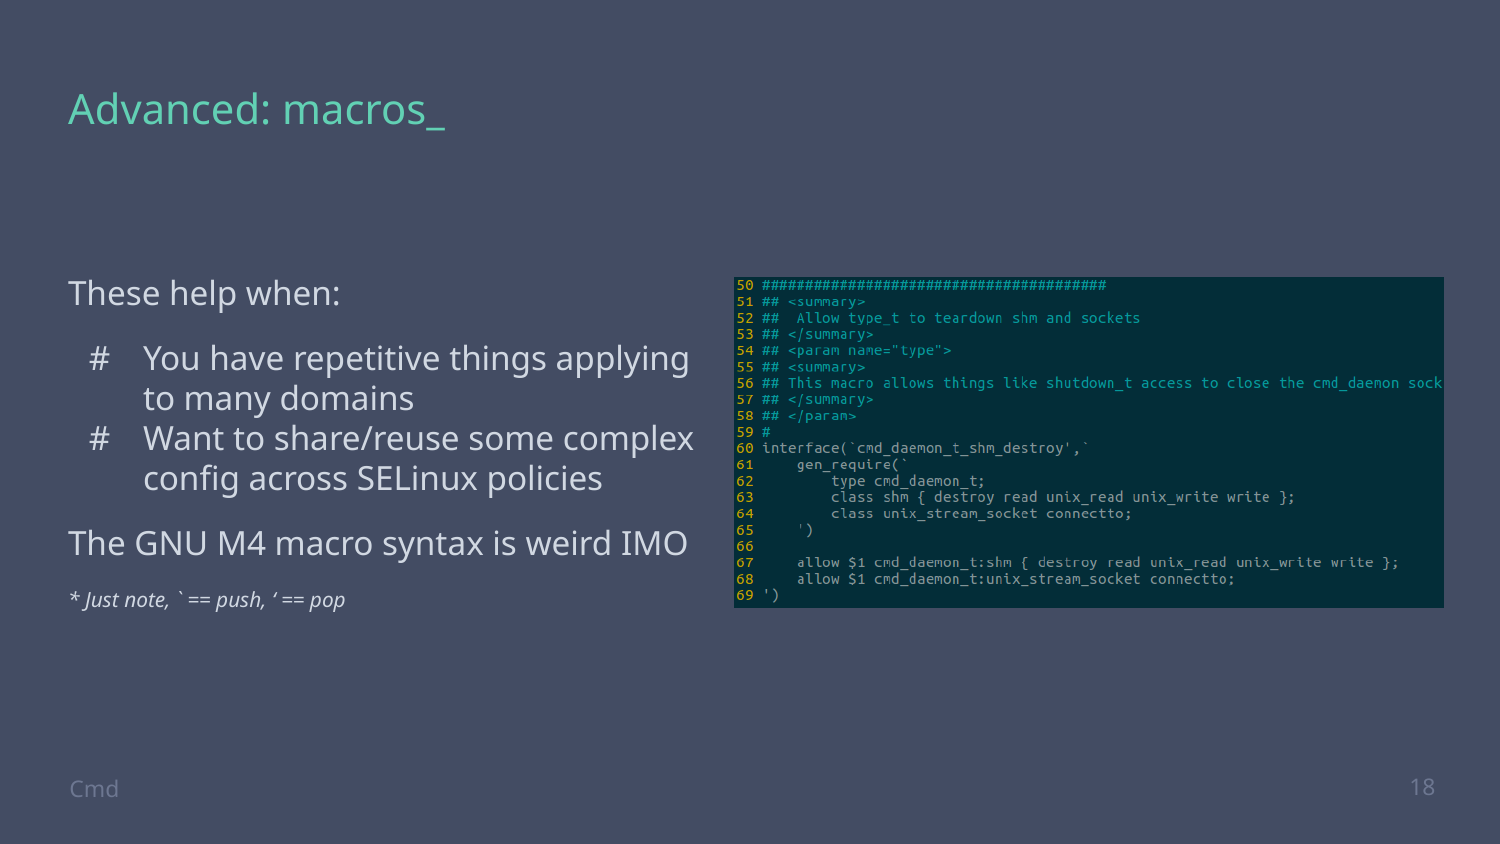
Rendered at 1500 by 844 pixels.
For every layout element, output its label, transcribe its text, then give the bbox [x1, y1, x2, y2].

picture [1280, 561, 1290, 566]
picture [1228, 495, 1235, 501]
picture [915, 446, 928, 452]
picture [829, 577, 839, 583]
picture [746, 347, 752, 354]
picture [950, 561, 958, 566]
picture [867, 348, 876, 354]
picture [901, 495, 908, 501]
picture [933, 561, 945, 566]
picture [884, 561, 893, 566]
picture [1375, 381, 1384, 387]
picture [737, 559, 744, 566]
picture [746, 281, 753, 288]
picture [824, 397, 839, 403]
picture [832, 348, 839, 354]
title Advanced: macros_ [53, 68, 1451, 162]
picture [987, 446, 994, 452]
picture [832, 381, 839, 387]
picture [933, 479, 945, 485]
picture [867, 446, 876, 452]
picture [824, 332, 839, 338]
picture [742, 543, 748, 550]
picture [1073, 577, 1080, 583]
picture [933, 577, 945, 583]
picture [742, 510, 752, 517]
picture [884, 479, 893, 485]
list These help when: You have repetitive things applying to many domains Want to share/reuse some complex config across SELinux policies The GNU M4 macro syntax is weird IMO * Just note, ` == push, ‘ == pop [53, 162, 735, 723]
picture [829, 561, 839, 566]
picture [950, 479, 958, 485]
slide_number <number> [1360, 766, 1451, 811]
picture [1323, 381, 1333, 387]
picture [1116, 573, 1120, 583]
picture [884, 577, 893, 583]
picture [742, 444, 753, 452]
picture [1030, 316, 1037, 322]
picture [950, 577, 958, 583]
